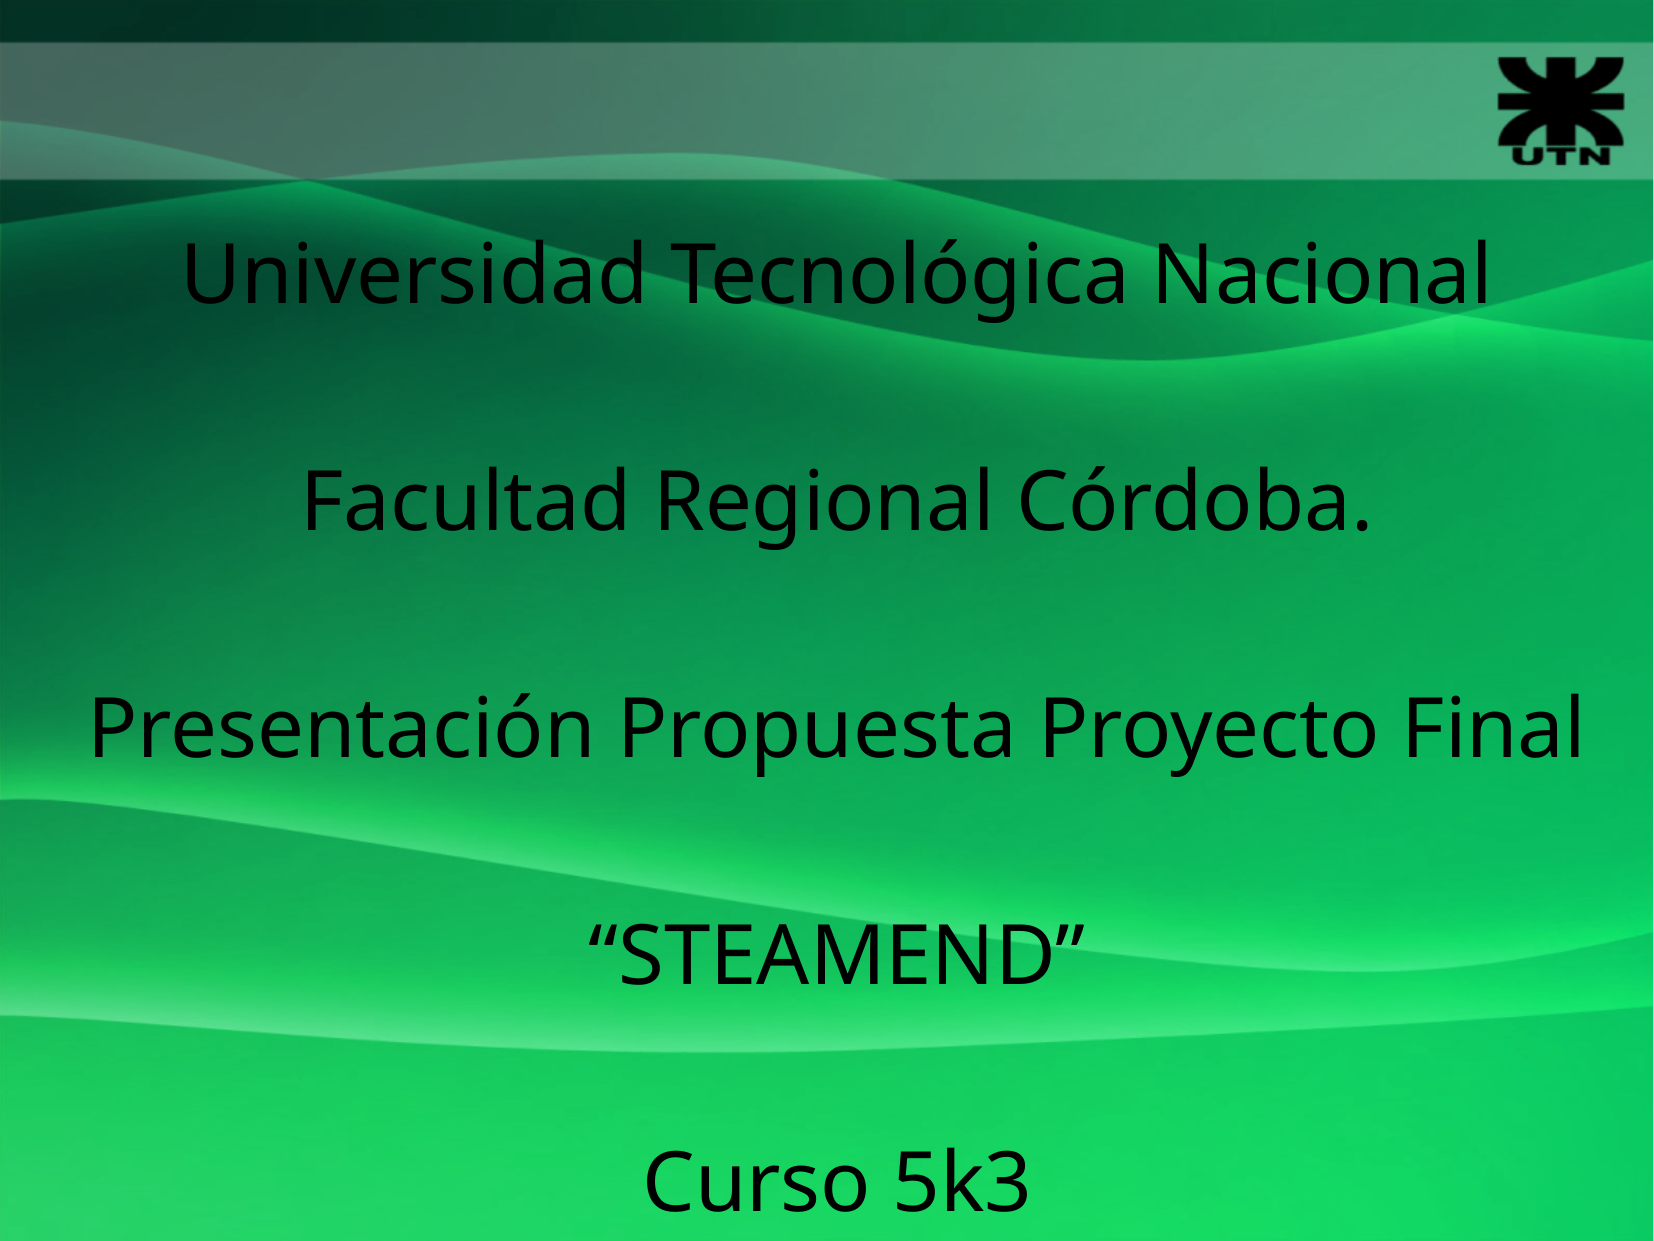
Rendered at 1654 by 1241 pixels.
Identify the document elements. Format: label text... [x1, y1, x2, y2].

picture [0, 0, 1654, 1241]
text_box ﻿Universidad Tecnológica Nacional Facultad Regional Córdoba. Presentación Propuesta Proyecto Final “STEAMEND” Curso 5k3 [21, 206, 1654, 1211]
